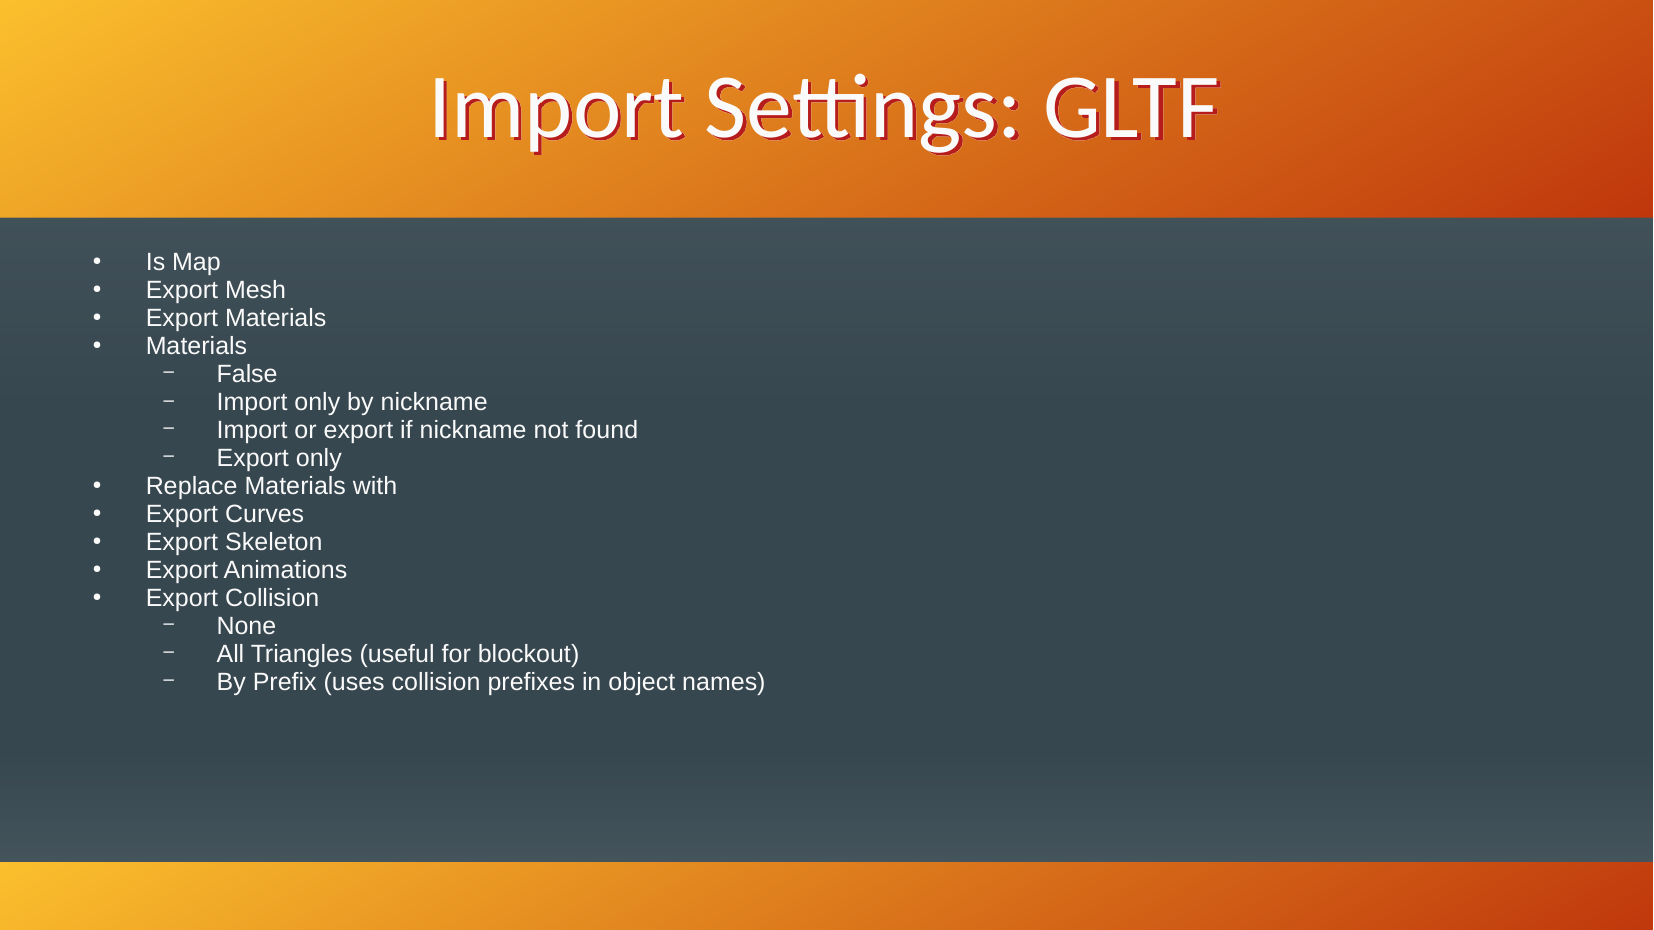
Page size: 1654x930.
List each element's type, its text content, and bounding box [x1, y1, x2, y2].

list Is Map Export Mesh Export Materials Materials False Import only by nickname Import or export if nickname not found Export only Replace Materials with Export Curves Export Skeleton Export Animations Export Collision None All Triangles (useful for blockout) By Prefix (uses collision prefixes in object names) [75, 247, 1575, 826]
title Import Settings: GLTF [74, 37, 1575, 193]
